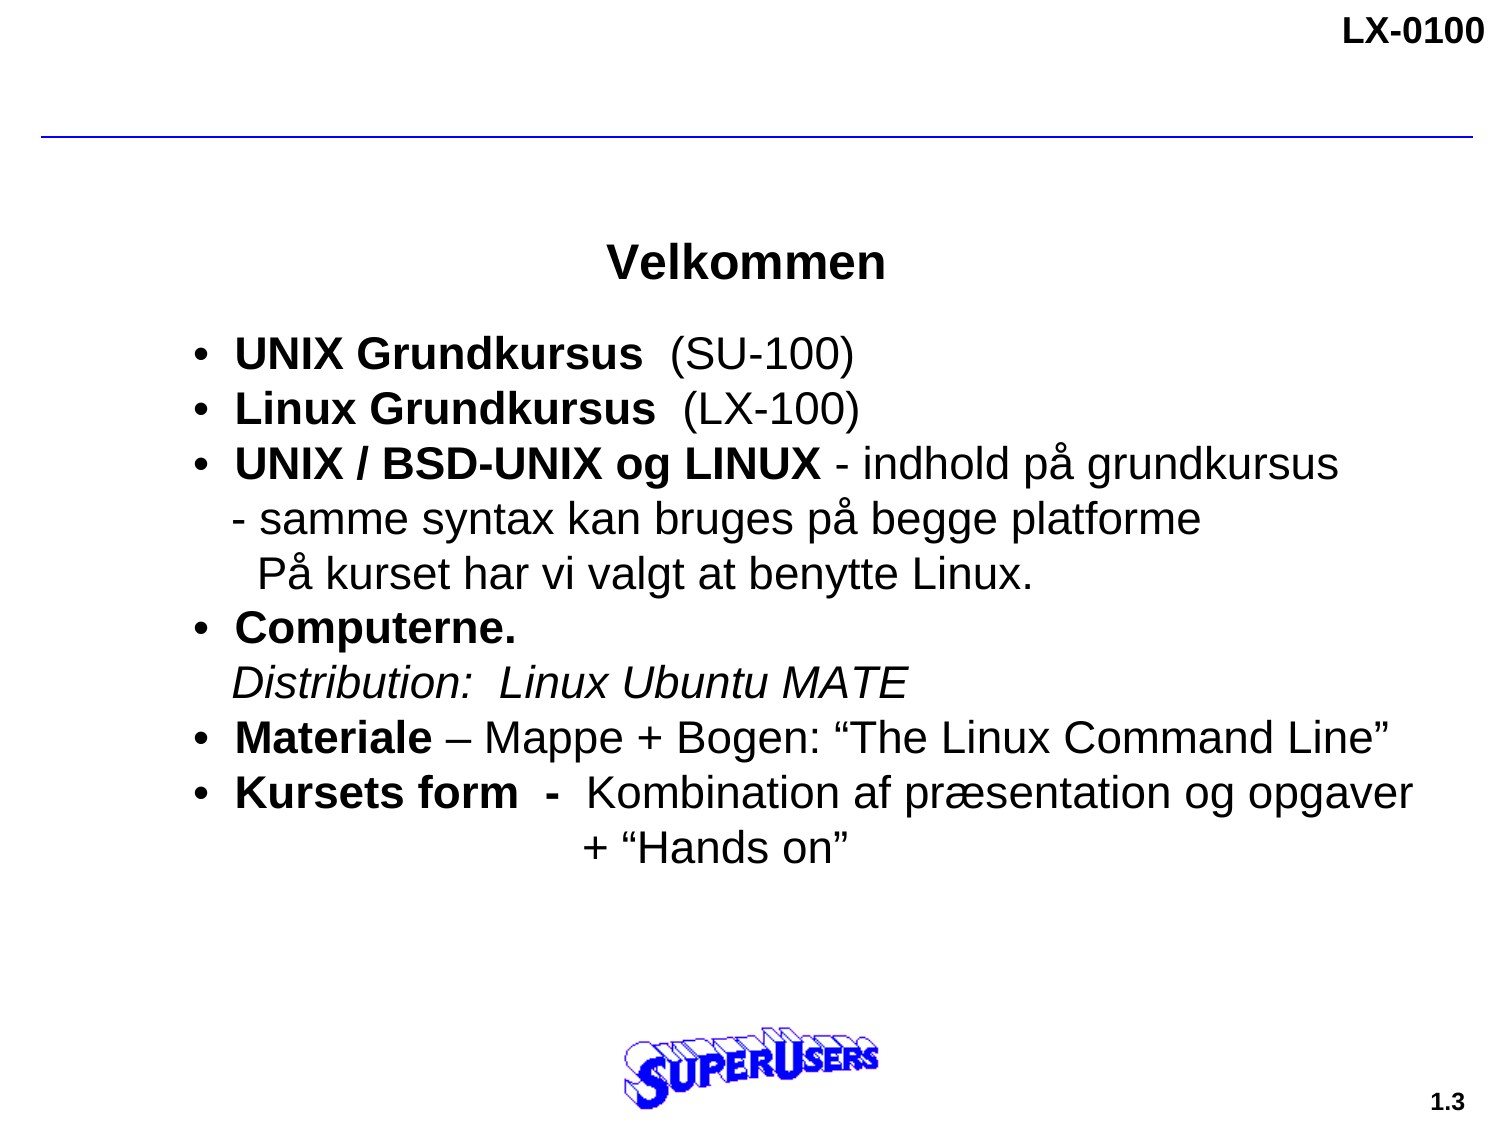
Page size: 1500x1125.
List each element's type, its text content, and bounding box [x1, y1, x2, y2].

picture [620, 1023, 880, 1111]
subtitle Velkommen [92, 172, 1402, 355]
text_box UNIX Grundkursus (SU-100) Linux Grundkursus (LX-100) UNIX / BSD-UNIX og LINUX - indhold på grundkursus - samme syntax kan bruges på begge platforme På kurset har vi valgt at benytte Linux. Computerne. Distribution: Linux Ubuntu MATE Materiale – Mappe + Bogen: “The Linux Command Line” Kursets form - Kombination af præsentation og opgaver + “Hands on” [118, 324, 1418, 948]
